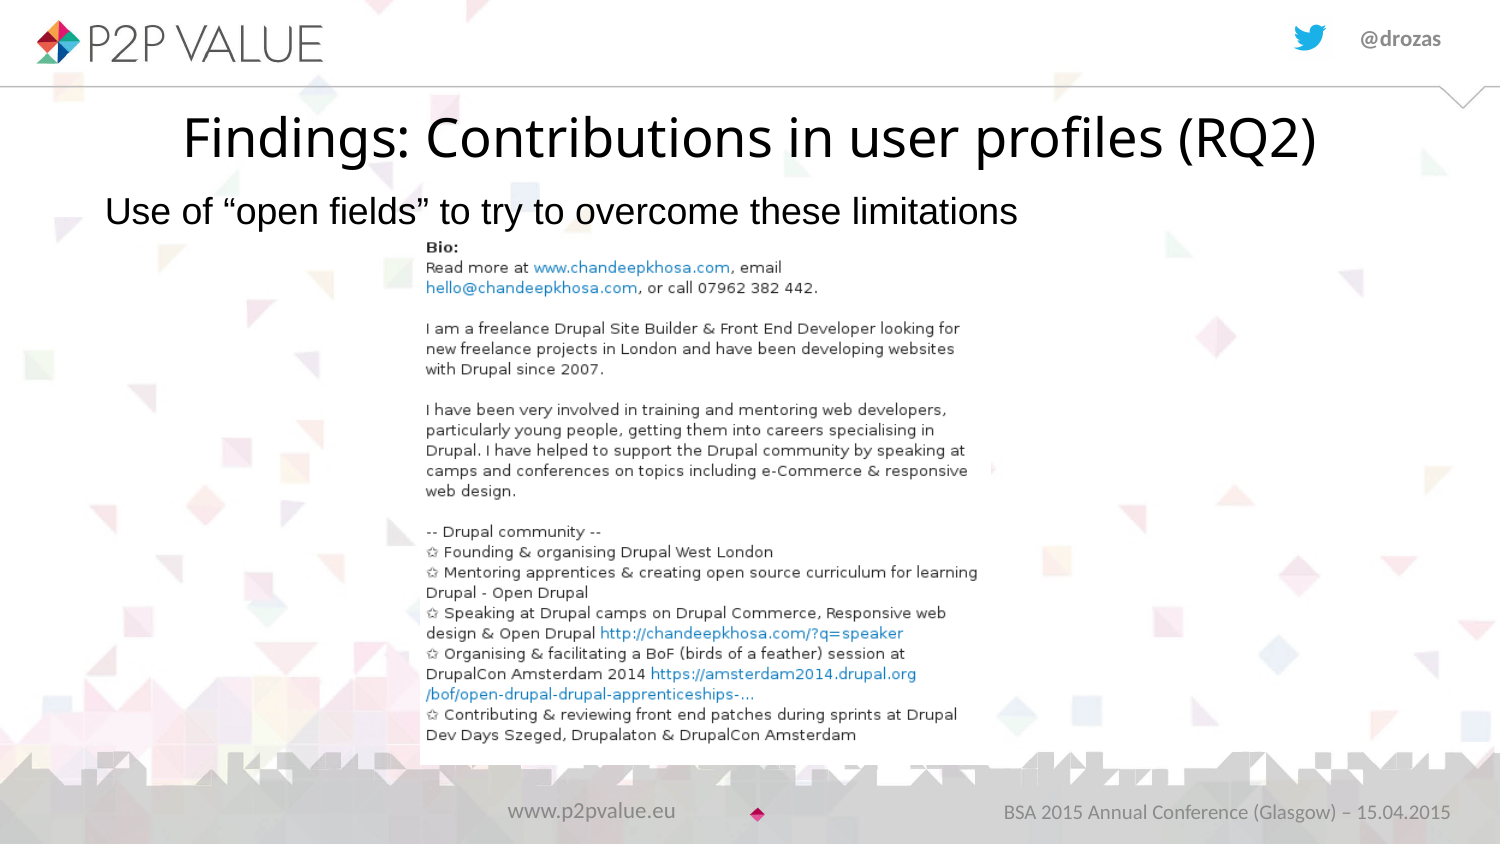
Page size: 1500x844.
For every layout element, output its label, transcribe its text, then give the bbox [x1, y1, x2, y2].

picture [0, 0, 1500, 92]
text_box Use of “open fields” to try to overcome these limitations [90, 183, 1500, 241]
title Findings: Contributions in user profiles (RQ2) [0, 92, 1500, 181]
text_box www.p2pvalue.eu [501, 789, 720, 829]
text_box @drozas [1333, 15, 1455, 60]
picture [0, 181, 1500, 844]
text_box BSA 2015 Annual Conference (Glasgow) – 15.04.2015 [777, 788, 1470, 834]
